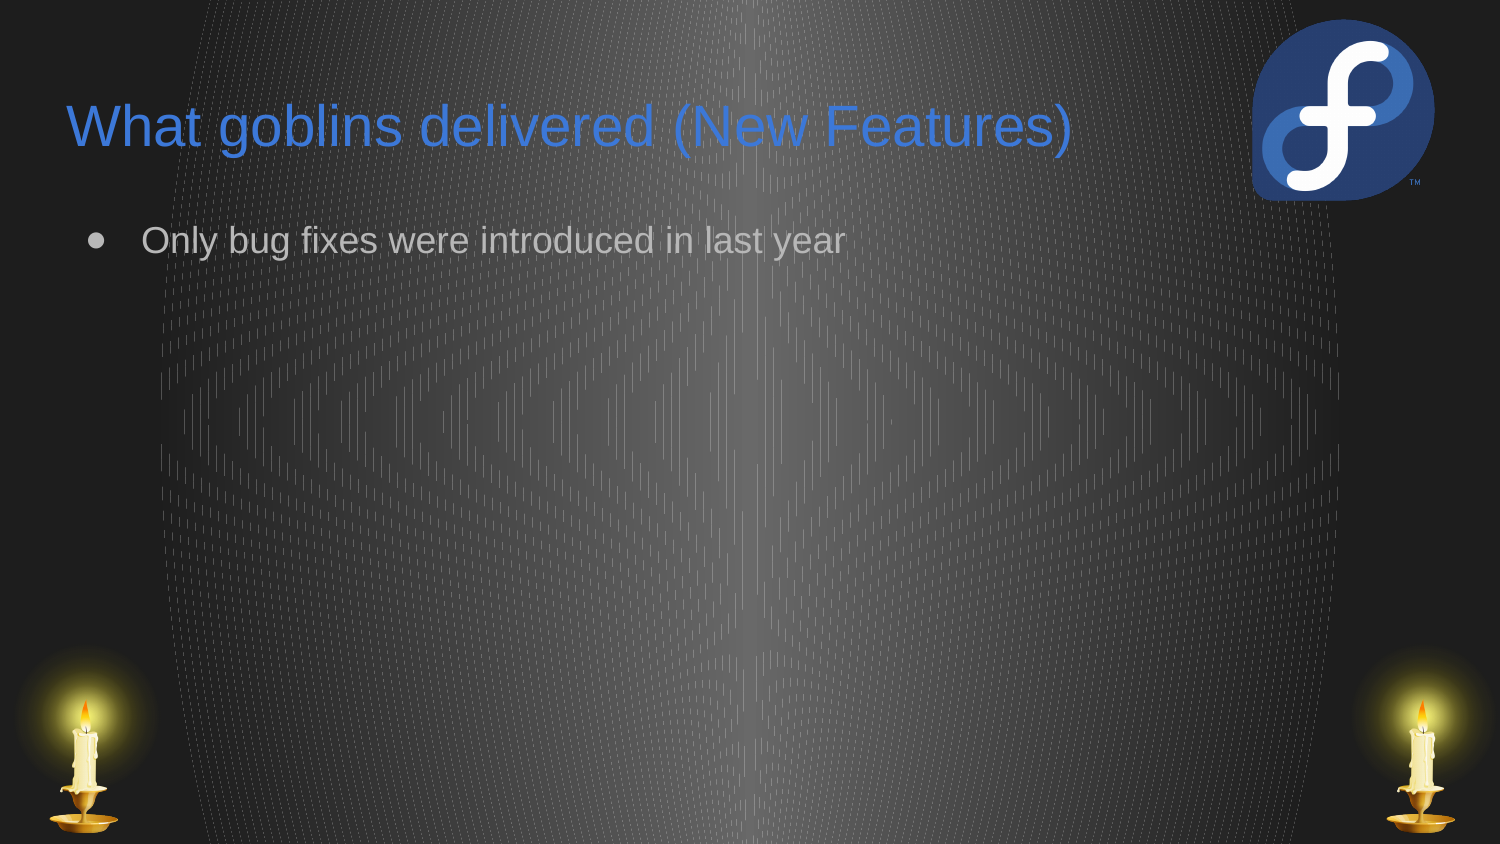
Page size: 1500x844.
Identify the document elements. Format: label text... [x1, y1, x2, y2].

text_box Only bug fixes were introduced in last year [51, 200, 1434, 796]
picture [1252, 19, 1435, 201]
picture [1347, 640, 1500, 835]
picture [10, 640, 163, 835]
title What goblins delivered (New Features) [51, 72, 1252, 167]
